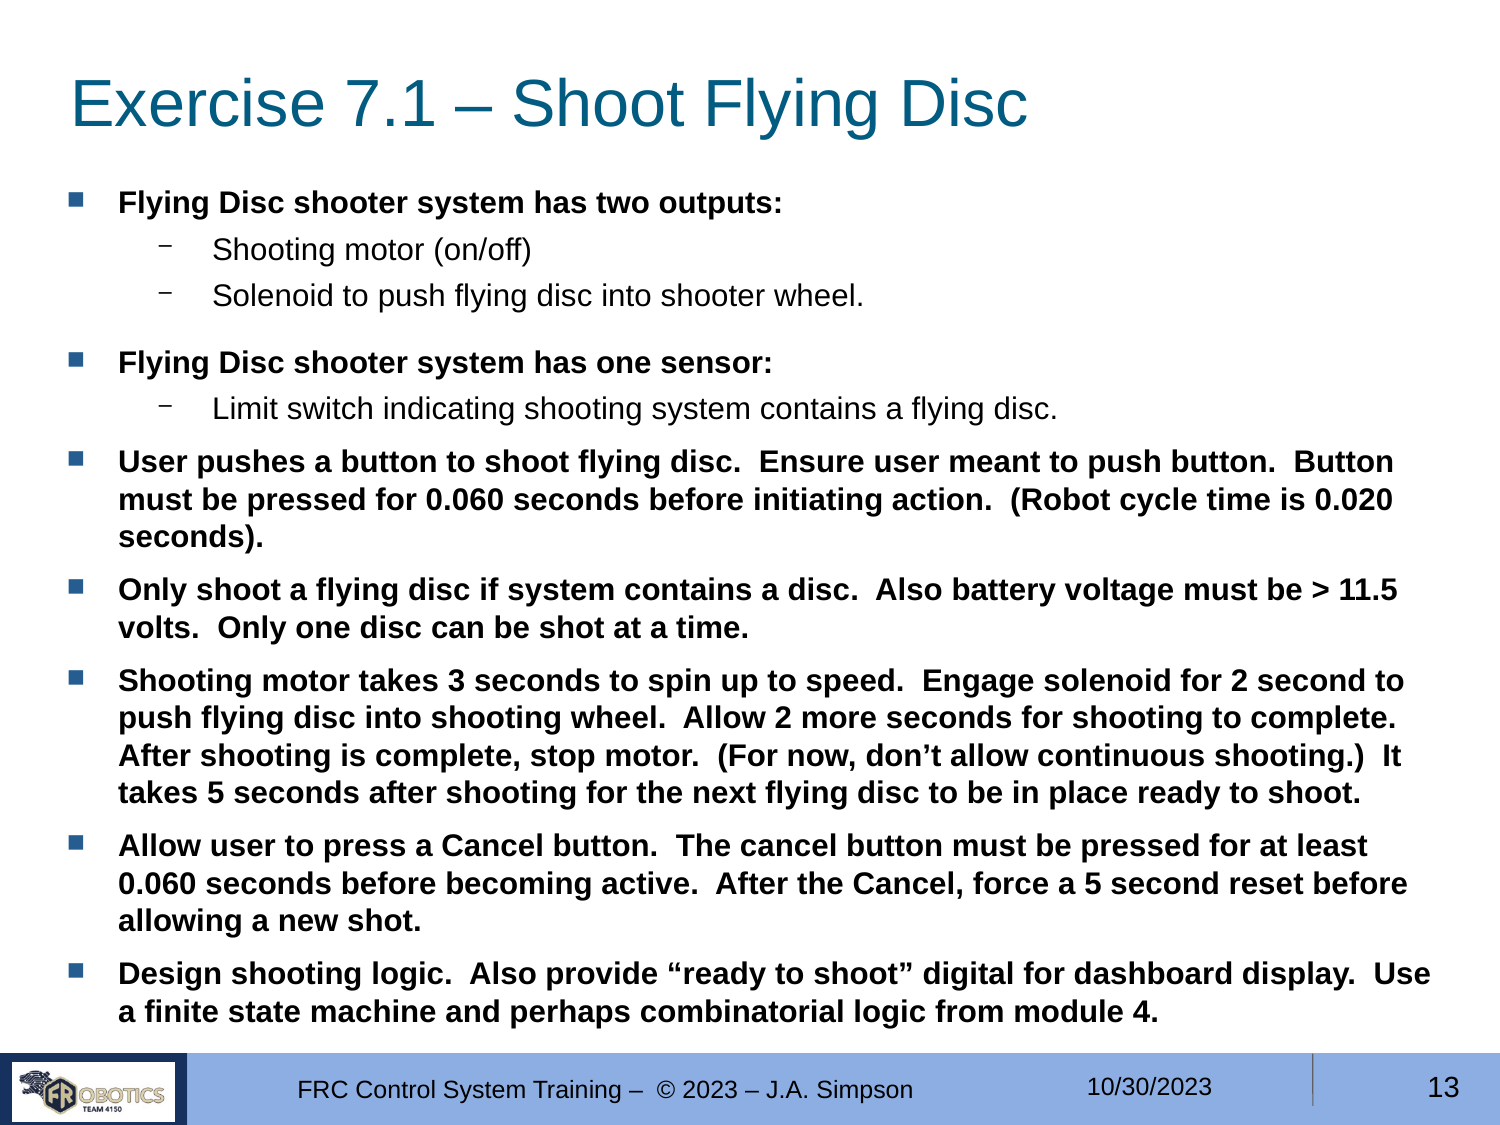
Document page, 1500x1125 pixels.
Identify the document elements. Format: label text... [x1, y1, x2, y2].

picture [12, 1062, 175, 1122]
slide_number 10/30/2023 [1012, 1071, 1288, 1100]
slide_number <number> [1337, 1072, 1475, 1100]
list Flying Disc shooter system has two outputs: Shooting motor (on/off) Solenoid to push flying disc into shooter wheel. Flying Disc shooter system has one sensor: Limit switch indicating shooting system contains a flying disc. User pushes a button to shoot flying disc. Ensure user meant to push button. Button must be pressed for 0.060 seconds before initiating action. (Robot cycle time is 0.020 seconds). Only shoot a flying disc if system contains a disc. Also battery voltage must be > 11.5 volts. Only one disc can be shot at a time. Shooting motor takes 3 seconds to spin up to speed. Engage solenoid for 2 second to push flying disc into shooting wheel. Allow 2 more seconds for shooting to complete. After shooting is complete, stop motor. (For now, don’t allow continuous shooting.) It takes 5 seconds after shooting for the next flying disc to be in place ready to shoot. Allow user to press a Cancel button. The cancel button must be pressed for at least 0.060 seconds before becoming active. After the Cancel, force a 5 second reset before allowing a new shot. Design shooting logic. Also provide “ready to shoot” digital for dashboard display. Use a finite state machine and perhaps combinatorial logic from module 4. [55, 174, 1456, 973]
footer FRC Control System Training – © 2023 – J.A. Simpson [225, 1074, 988, 1103]
title Exercise 7.1 – Shoot Flying Disc [55, 52, 1443, 148]
